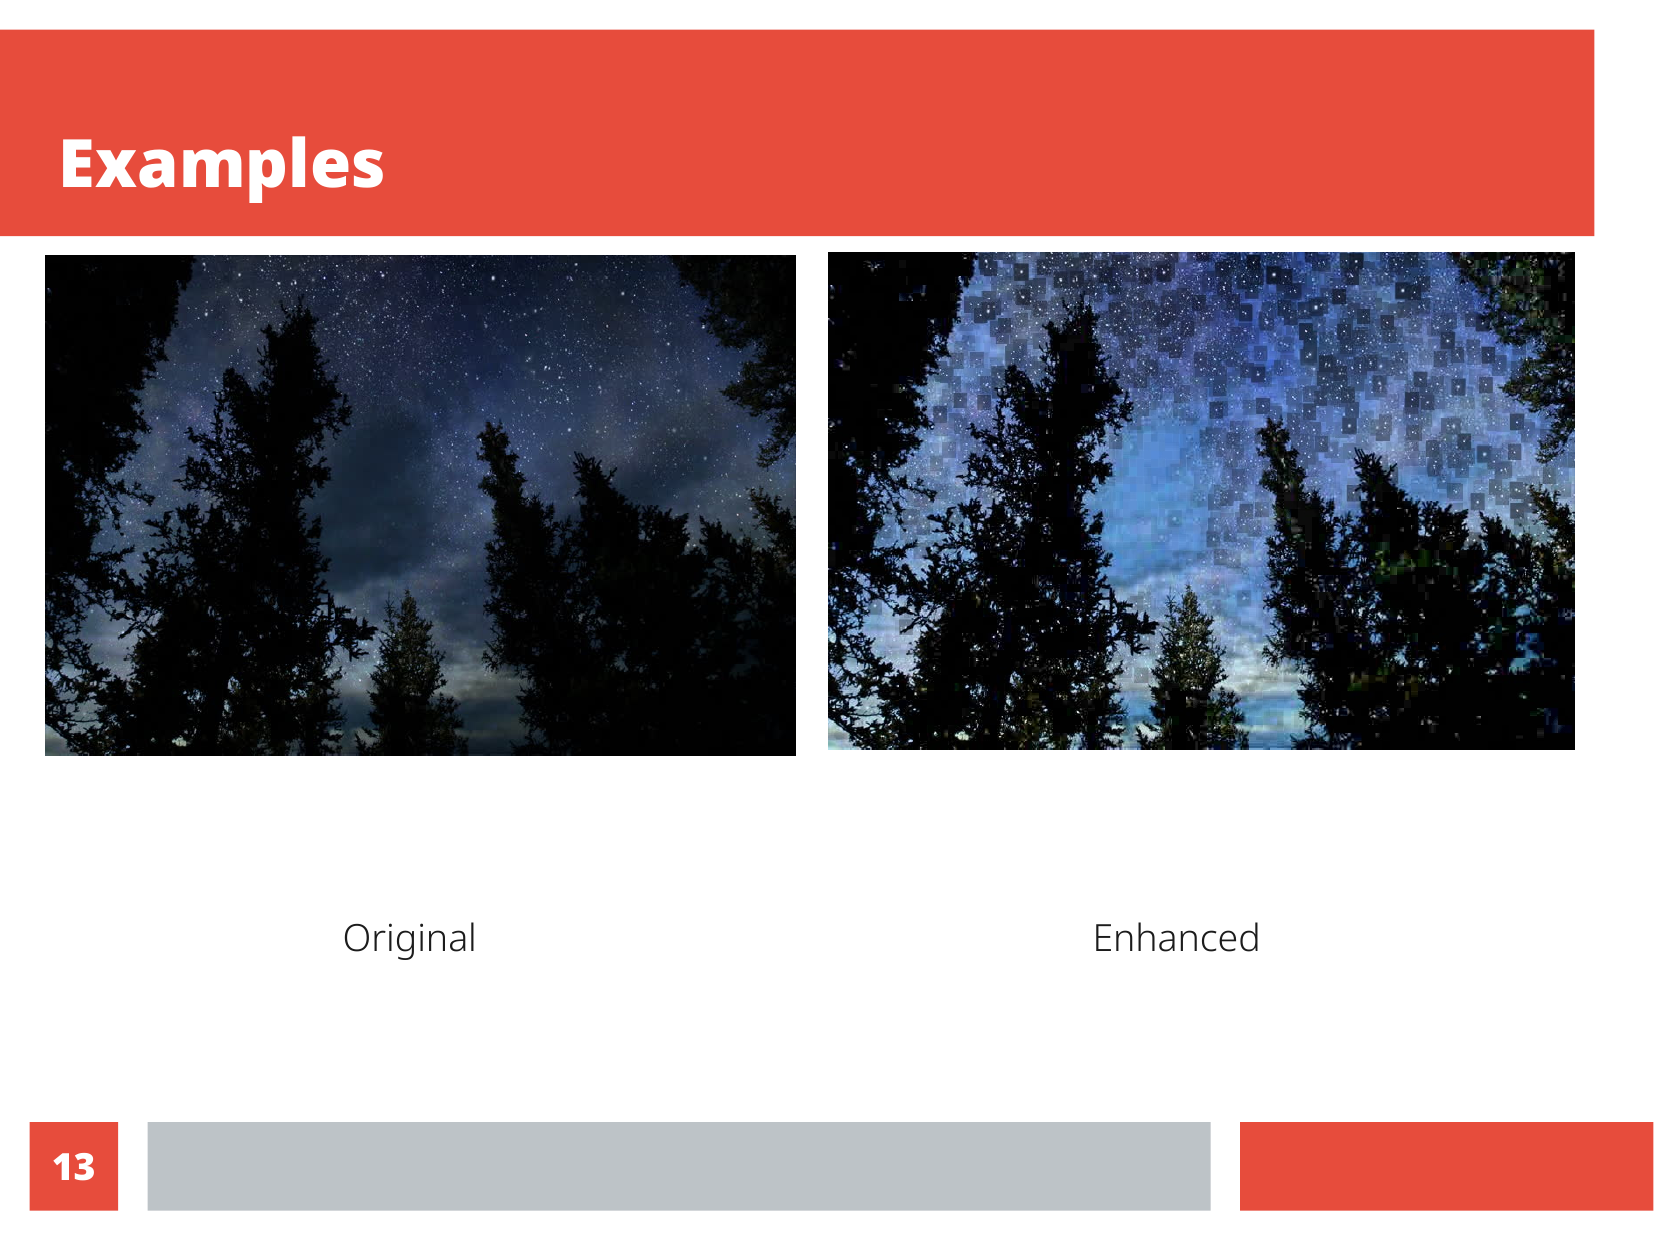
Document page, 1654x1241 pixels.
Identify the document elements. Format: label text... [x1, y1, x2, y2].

picture [45, 255, 796, 756]
picture [828, 252, 1575, 750]
list Original Enhanced [59, 324, 1565, 1093]
title Examples [59, 59, 1595, 207]
